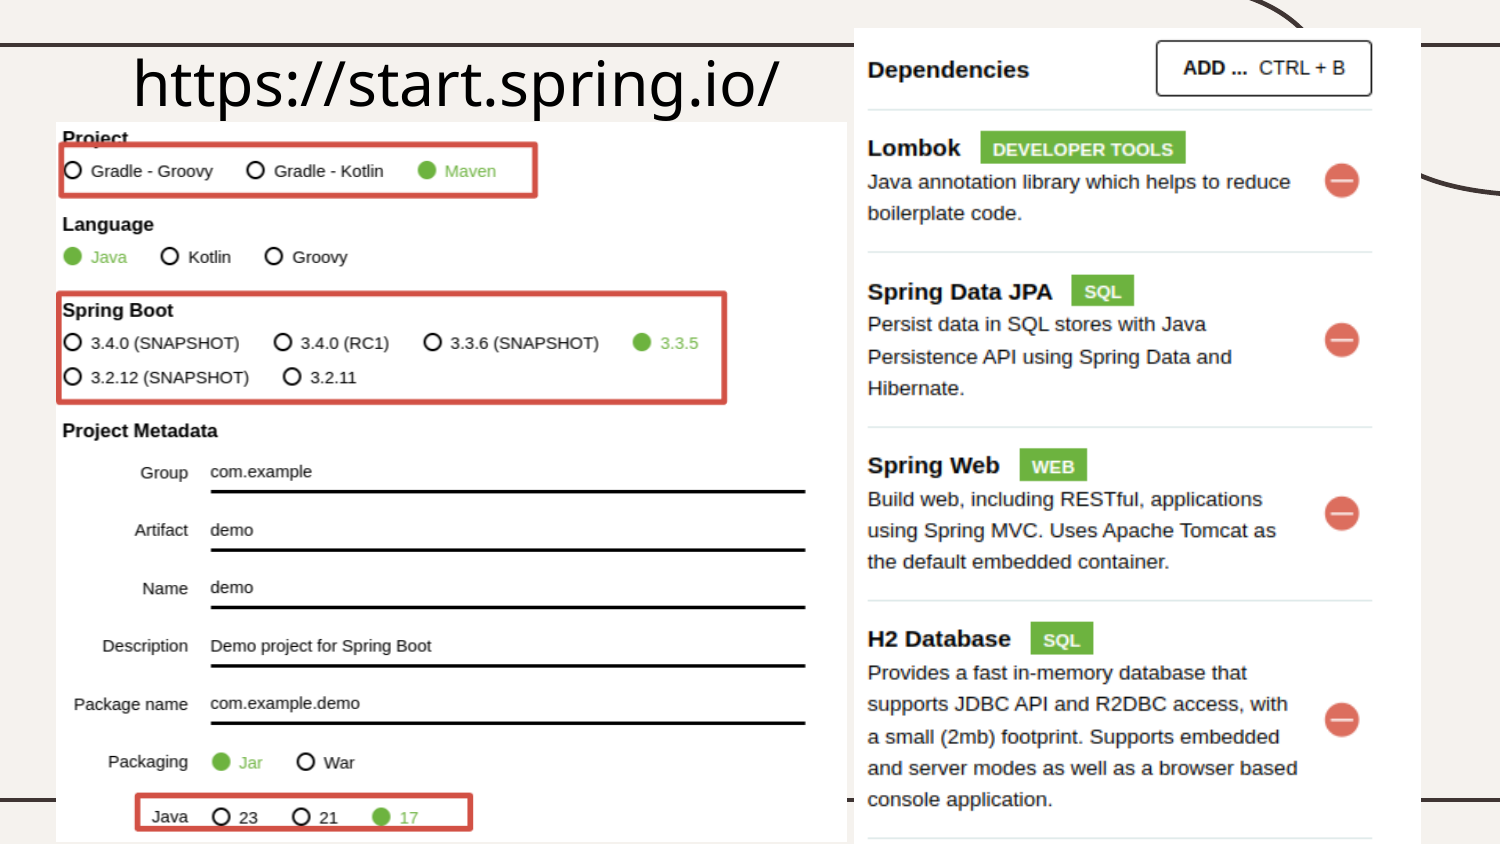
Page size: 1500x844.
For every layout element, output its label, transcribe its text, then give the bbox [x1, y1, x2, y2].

picture [56, 122, 847, 843]
title https://start.spring.io/ [116, 28, 854, 123]
picture [854, 28, 1421, 844]
